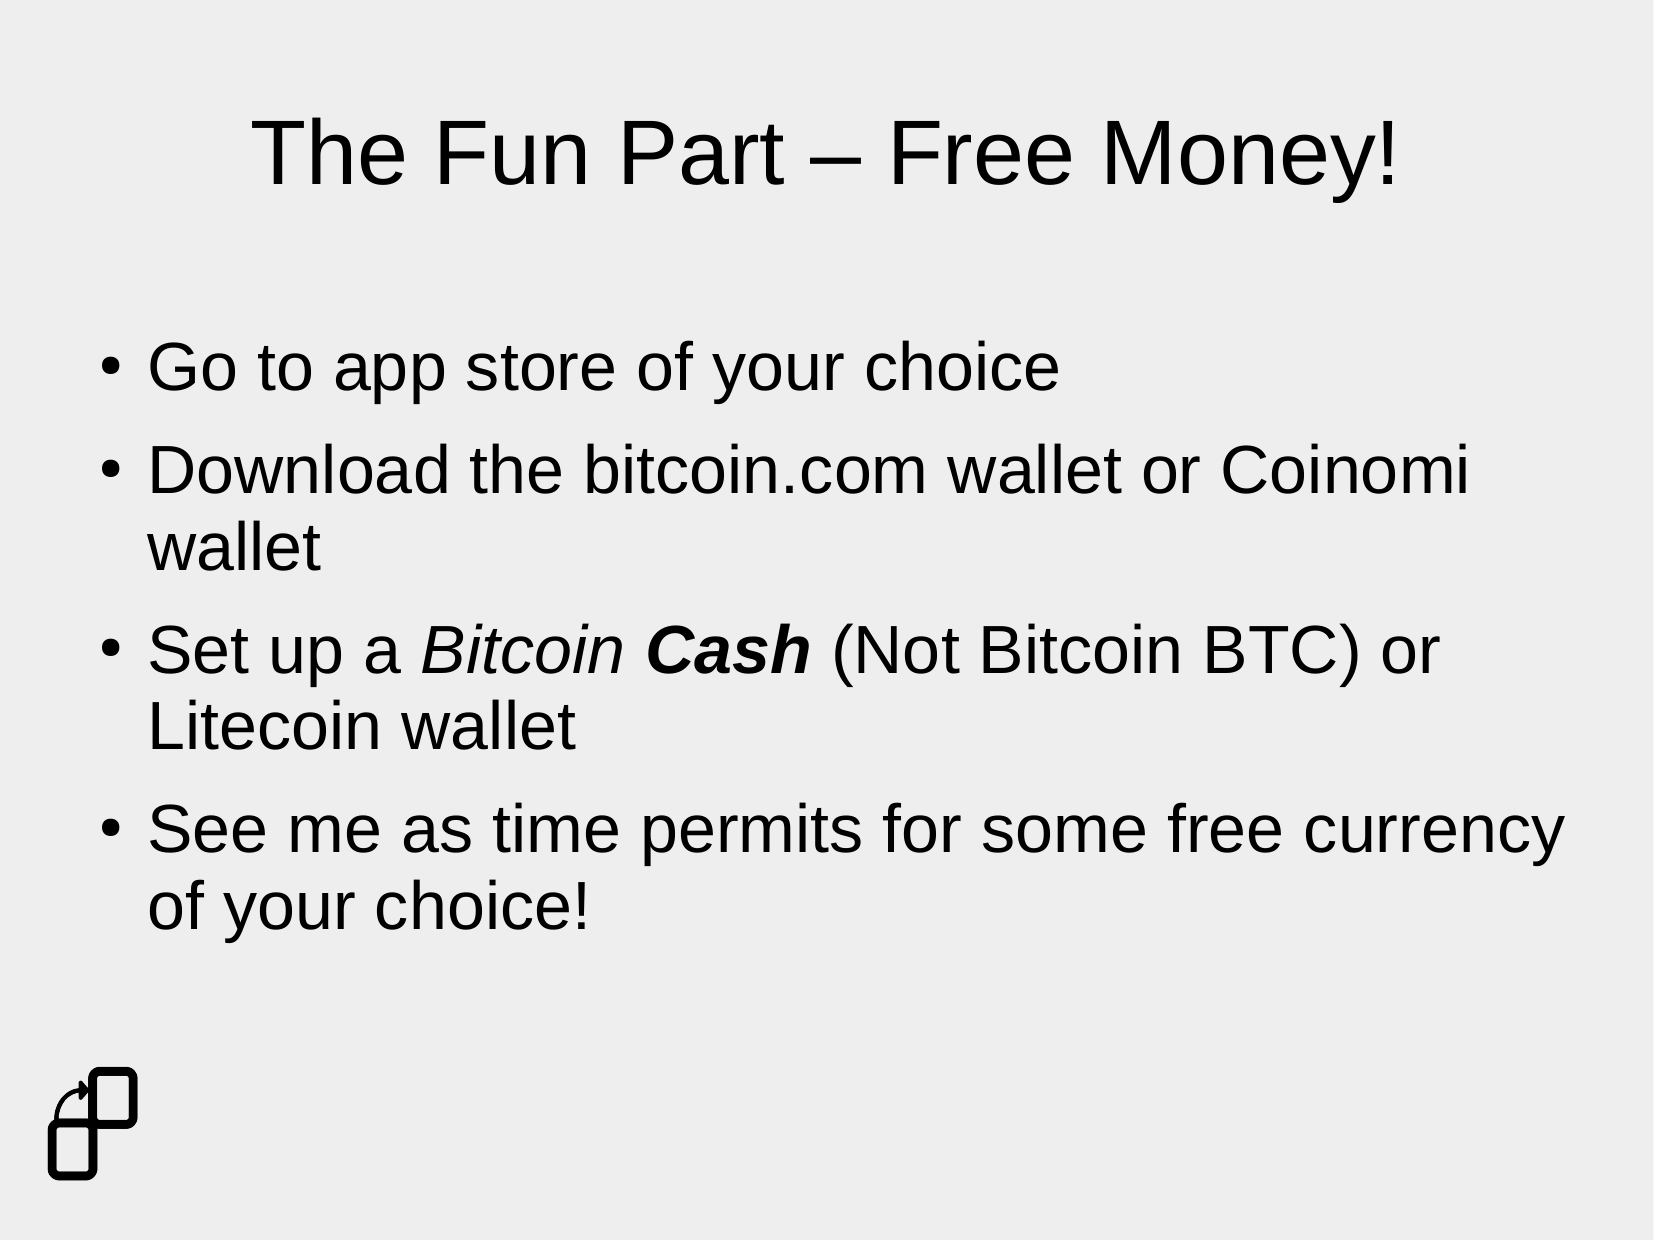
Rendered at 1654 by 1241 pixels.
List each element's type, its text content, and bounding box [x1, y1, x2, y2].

list Go to app store of your choice Download the bitcoin.com wallet or Coinomi wallet Set up a Bitcoin Cash (Not Bitcoin BTC) or Litecoin wallet See me as time permits for some free currency of your choice! [82, 225, 1571, 946]
title The Fun Part – Free Money! [82, 49, 1571, 225]
picture [30, 1062, 153, 1186]
